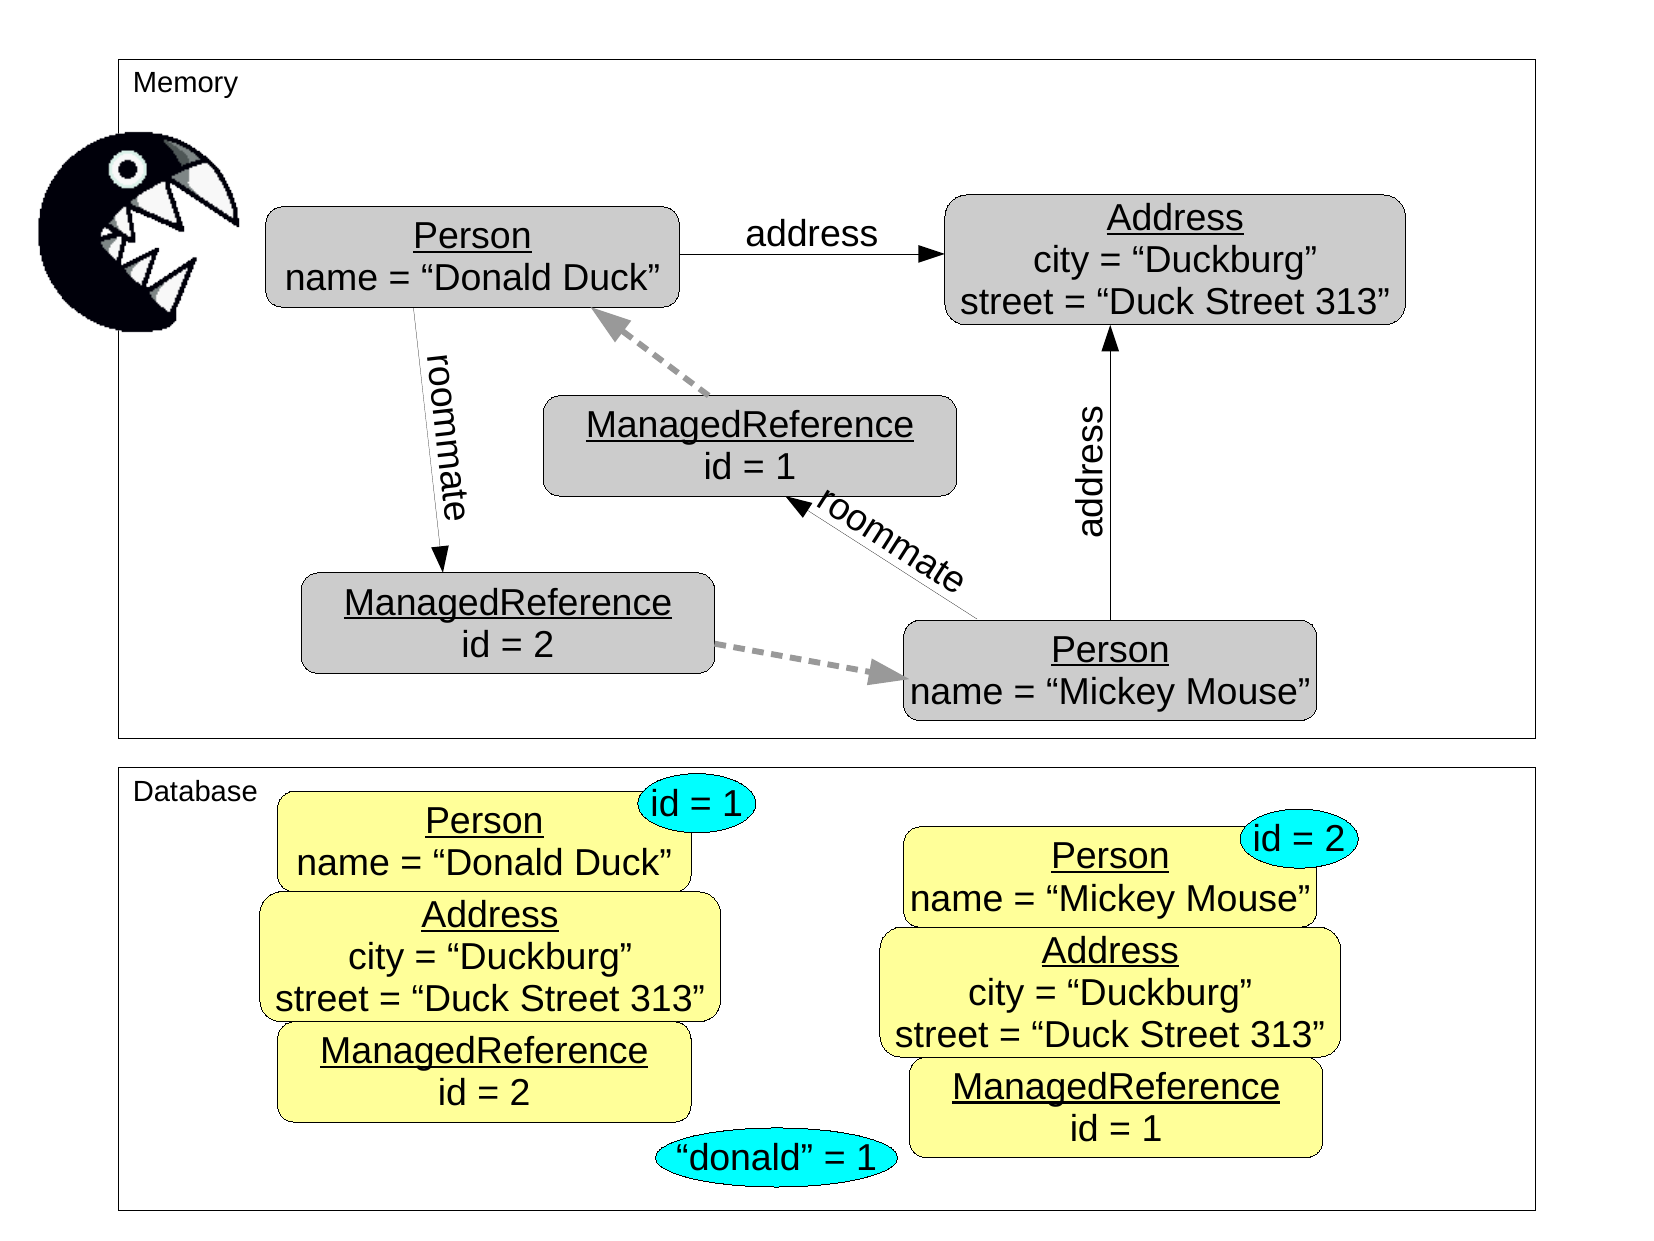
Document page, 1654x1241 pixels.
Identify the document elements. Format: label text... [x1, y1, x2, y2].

text_box ManagedReference id = 2 [277, 1021, 692, 1123]
text_box Address city = “Duckburg” street = “Duck Street 313” [879, 927, 1341, 1058]
text_box Memory [118, 59, 1536, 739]
text_box Address city = “Duckburg” street = “Duck Street 313” [944, 194, 1406, 325]
text_box ManagedReference id = 1 [543, 395, 957, 497]
text_box Person name = “Mickey Mouse” [903, 620, 1317, 721]
picture [29, 118, 246, 345]
text_box Person name = “Donald Duck” [277, 791, 692, 891]
text_box id = 2 [1240, 809, 1359, 869]
text_box Database [118, 767, 1536, 1211]
text_box “donald” = 1 [655, 1127, 898, 1188]
text_box id = 1 [637, 773, 756, 833]
text_box ManagedReference id = 2 [301, 572, 715, 674]
text_box ManagedReference id = 1 [909, 1057, 1323, 1158]
text_box Person name = “Donald Duck” [265, 206, 680, 308]
text_box Person name = “Mickey Mouse” [903, 826, 1317, 927]
text_box Address city = “Duckburg” street = “Duck Street 313” [259, 891, 721, 1022]
